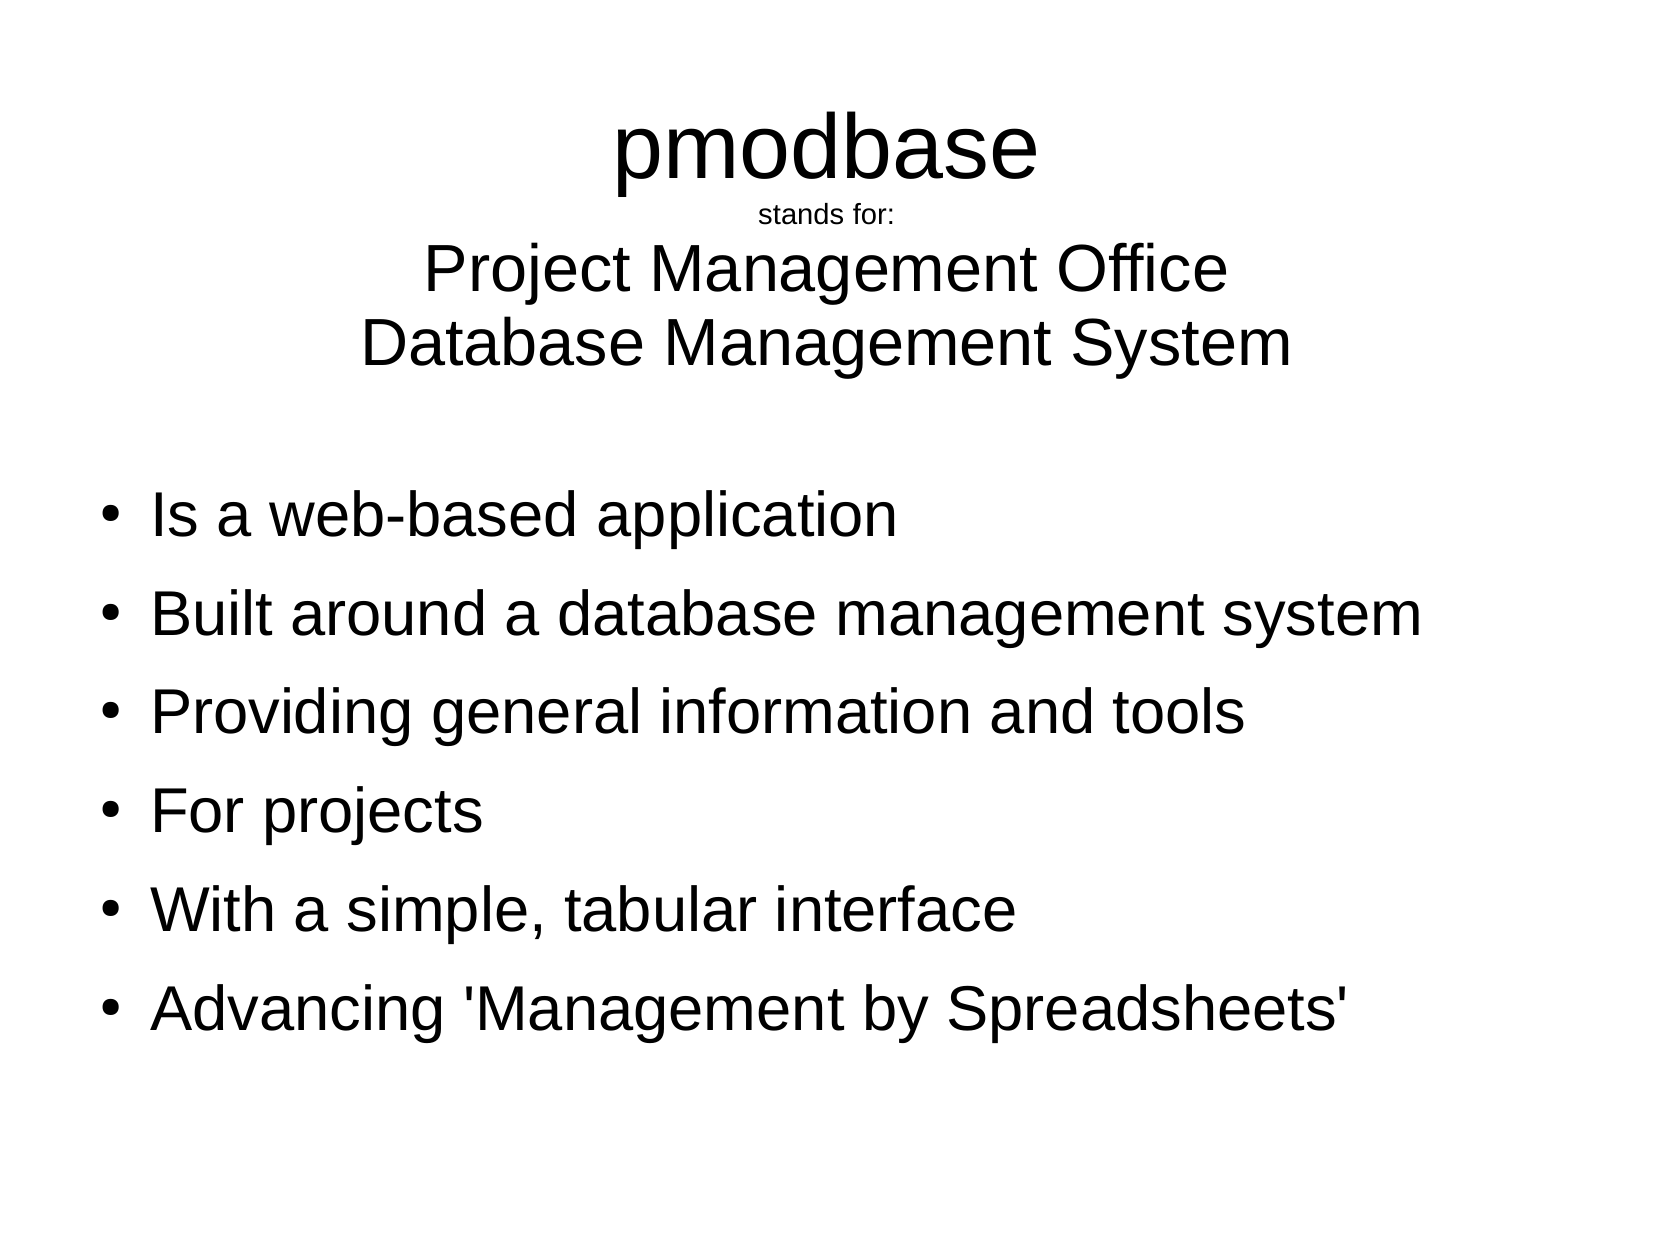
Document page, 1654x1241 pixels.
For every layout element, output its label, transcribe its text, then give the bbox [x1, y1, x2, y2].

title pmodbase stands for: Project Management Office Database Management System [82, 10, 1571, 466]
list Is a web-based application Built around a database management system Providing general information and tools For projects With a simple, tabular interface Advancing 'Management by Spreadsheets' [82, 479, 1571, 1047]
